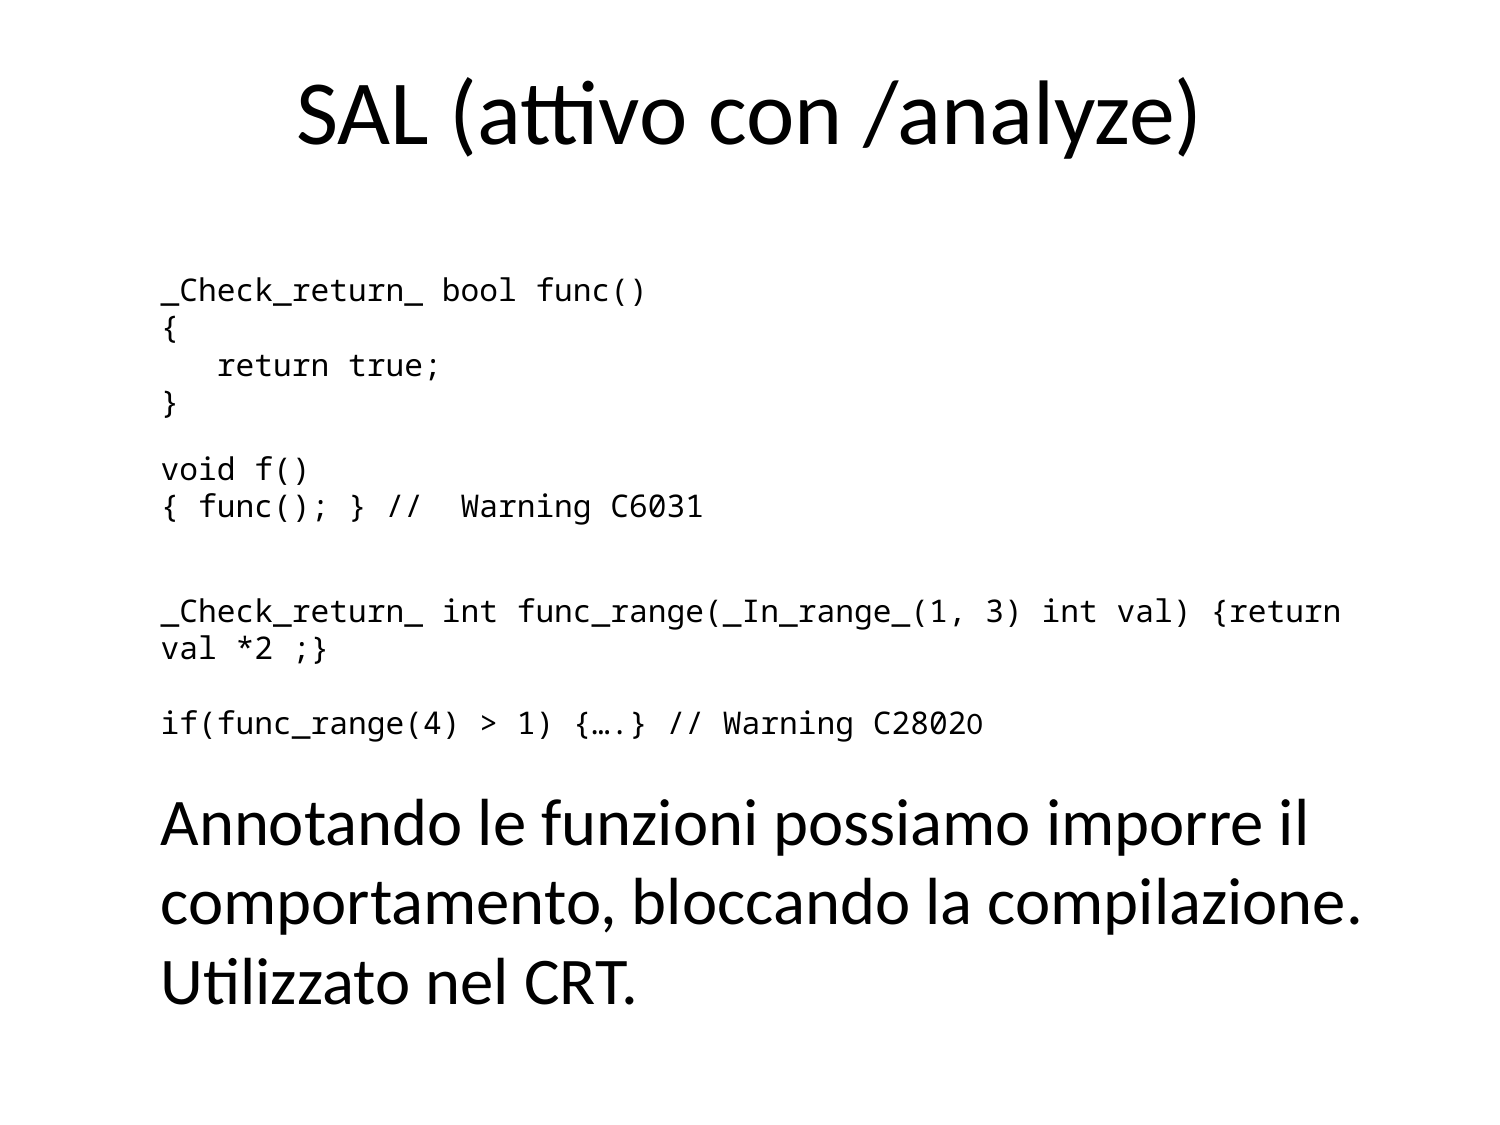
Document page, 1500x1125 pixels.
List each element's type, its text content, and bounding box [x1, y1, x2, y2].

list [75, 262, 1426, 1005]
title SAL (attivo con /analyze) [75, 45, 1425, 233]
